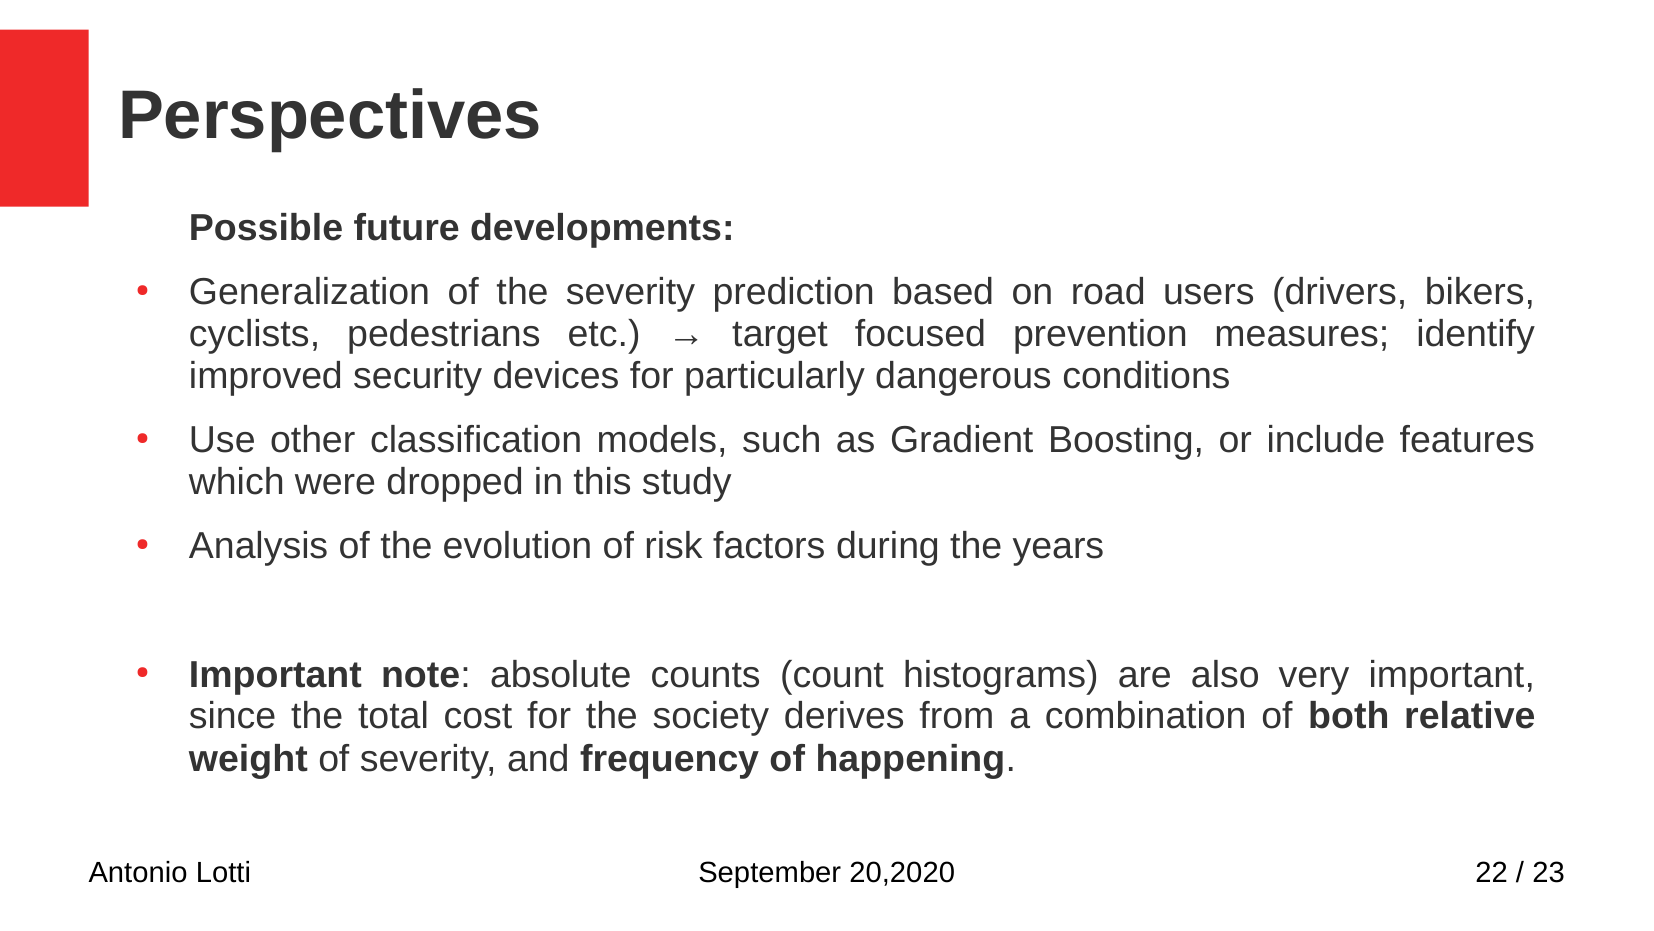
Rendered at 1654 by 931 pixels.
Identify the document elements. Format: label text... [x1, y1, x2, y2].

list Possible future developments: Generalization of the severity prediction based on road users (drivers, bikers, cyclists, pedestrians etc.) → target focused prevention measures; identify improved security devices for particularly dangerous conditions Use other classification models, such as Gradient Boosting, or include features which were dropped in this study Analysis of the evolution of risk factors during the years Important note: absolute counts (count histograms) are also very important, since the total cost for the society derives from a combination of both relative weight of severity, and frequency of happening. [118, 206, 1536, 747]
title Perspectives [118, 37, 1571, 193]
